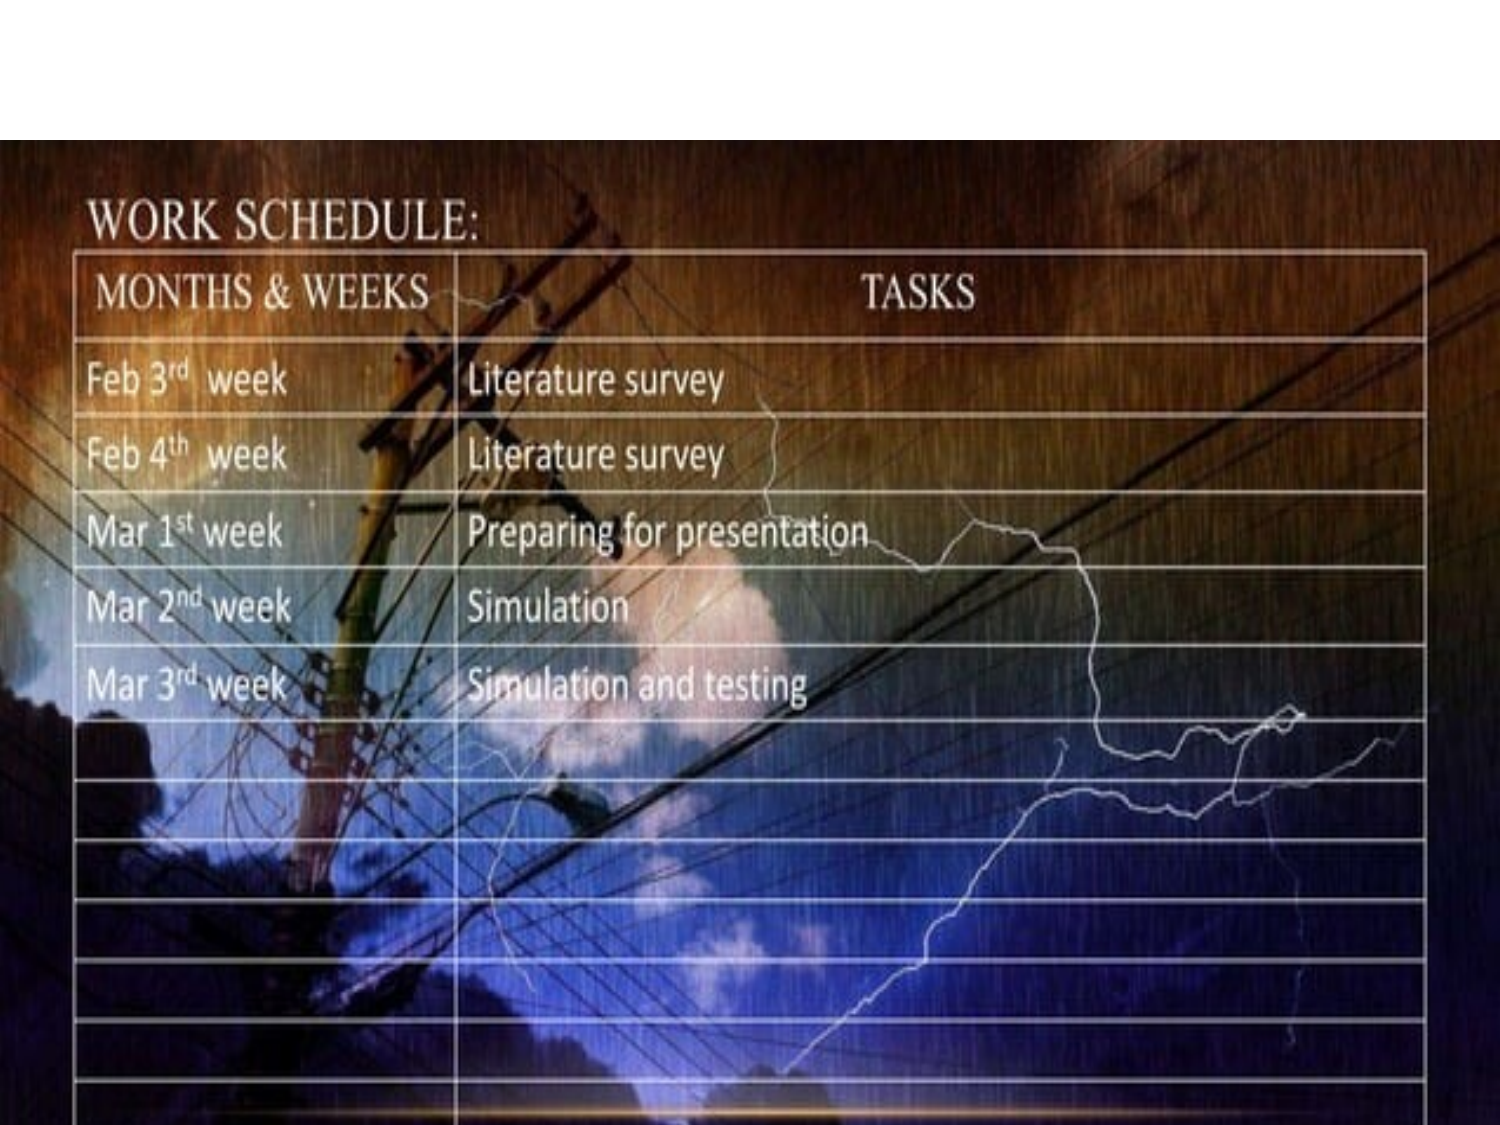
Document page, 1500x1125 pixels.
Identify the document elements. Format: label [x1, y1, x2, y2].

picture [0, 140, 1500, 1125]
